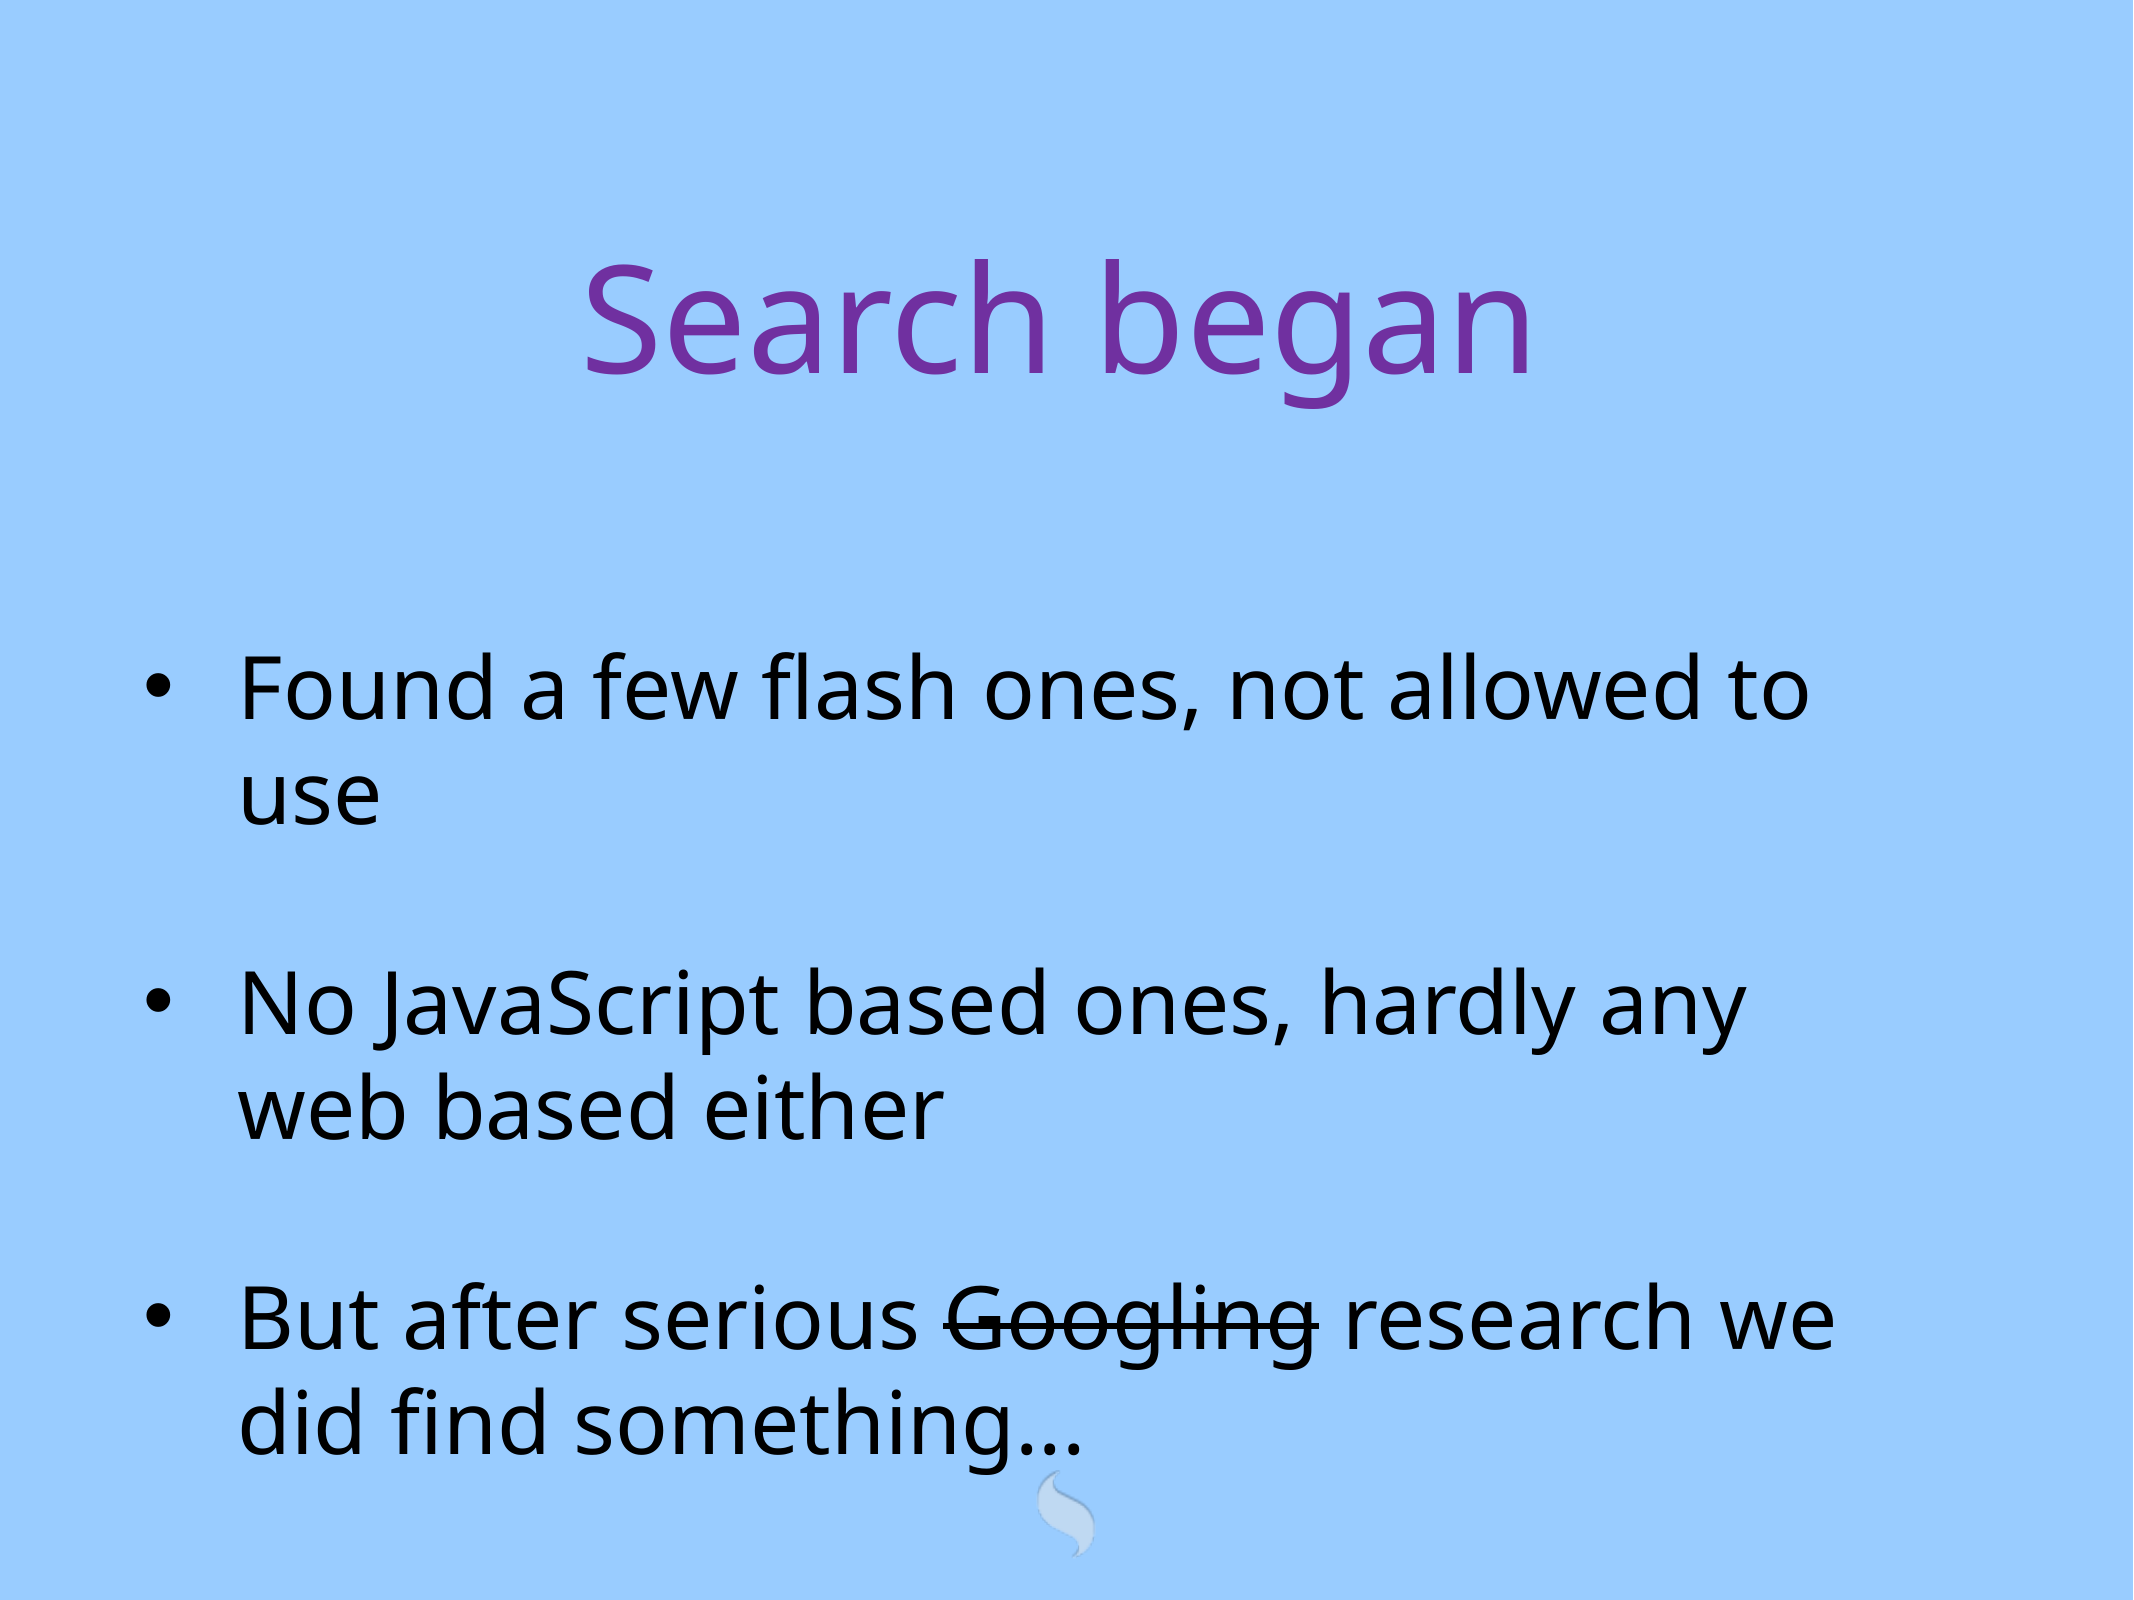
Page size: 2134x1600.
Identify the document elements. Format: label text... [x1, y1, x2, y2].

text_box Found a few flash ones, not allowed to use No JavaScript based ones, hardly any web based either But after serious Googling research we did find something... [129, 624, 1917, 1480]
picture [1035, 1480, 1098, 1561]
text_box Search began [354, 174, 1767, 413]
